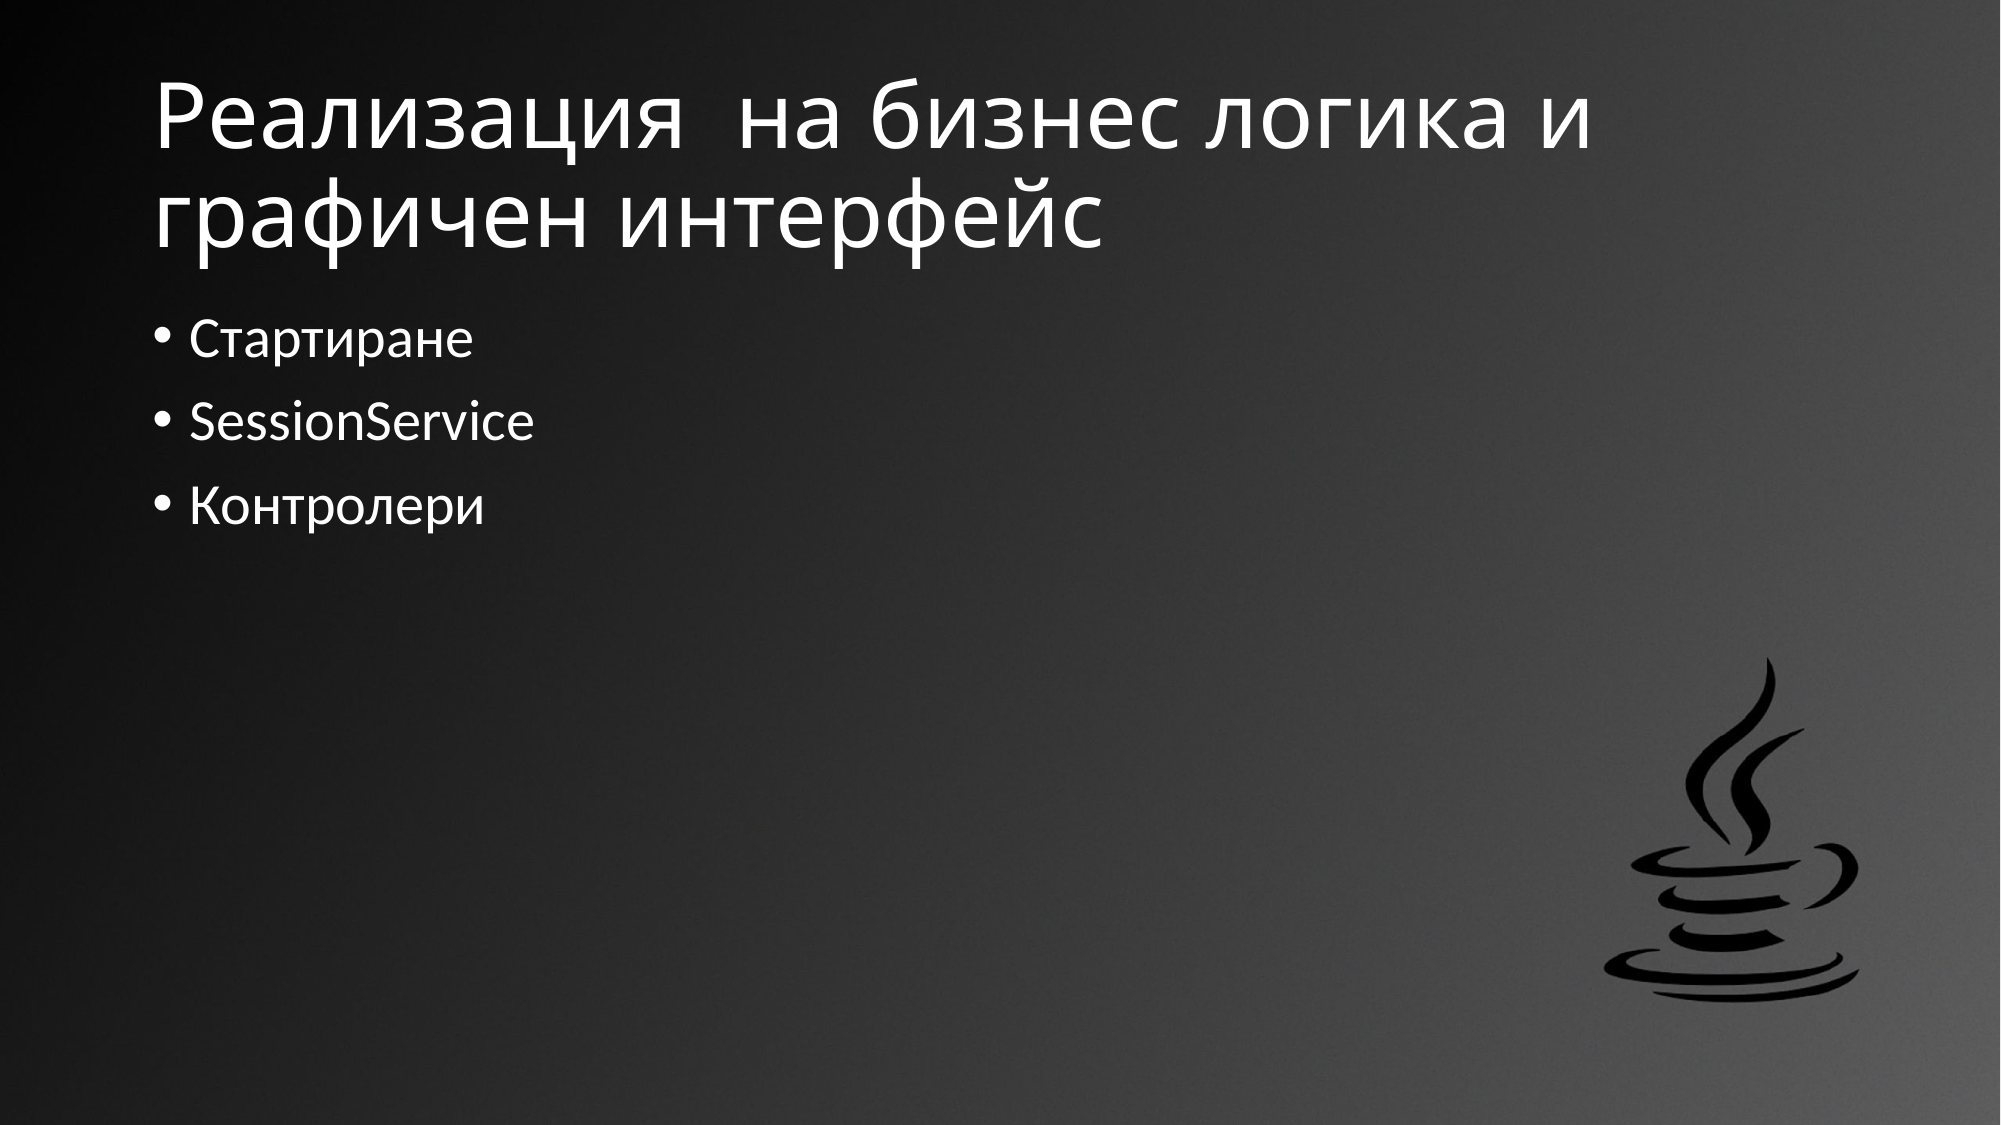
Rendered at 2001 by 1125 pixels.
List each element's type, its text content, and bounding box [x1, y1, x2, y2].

title Реализация на бизнес логика и графичен интерфейс [137, 59, 1863, 278]
list Стартиране SessionService Контролери [137, 299, 1863, 1014]
